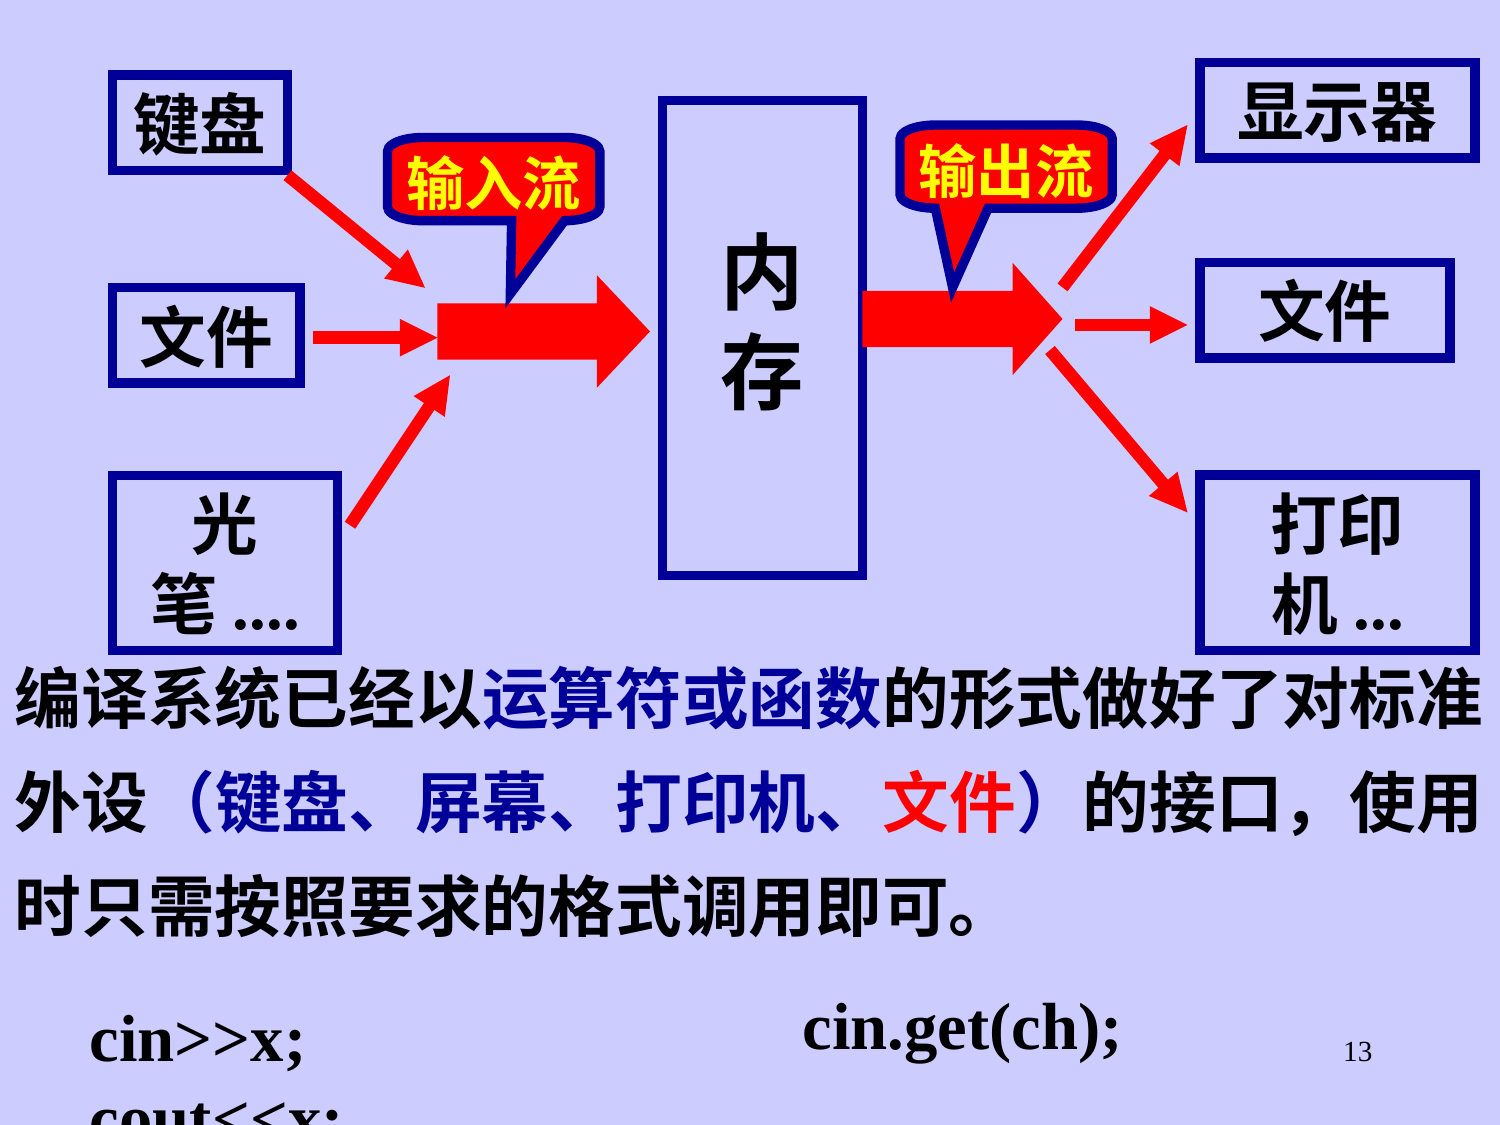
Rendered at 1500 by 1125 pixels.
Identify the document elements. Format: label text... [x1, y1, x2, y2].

text_box cin.get(ch); [787, 974, 1244, 1071]
text_box <编号> [1074, 1025, 1388, 1101]
text_box 文件 [1199, 262, 1450, 358]
text_box 键盘 [112, 75, 288, 171]
text_box 打印机... [1307, 584, 1320, 624]
text_box cin>>x; cout<<x; [74, 987, 625, 1125]
text_box 打印机... [1199, 474, 1476, 624]
text_box 显示器 [1199, 62, 1476, 158]
text_box 输出流 [900, 125, 1113, 288]
text_box 光笔.... [112, 475, 338, 624]
text_box 内存 [687, 212, 838, 429]
text_box [862, 262, 1063, 376]
text_box 文件 [112, 287, 301, 384]
text_box 编译系统已经以运算符或函数的形式做好了对标准外设（键盘、屏幕、打印机、文件）的接口，使用时只需按照要求的格式调用即可。 [0, 624, 1500, 953]
text_box [437, 275, 651, 388]
text_box 输入流 [387, 137, 600, 294]
